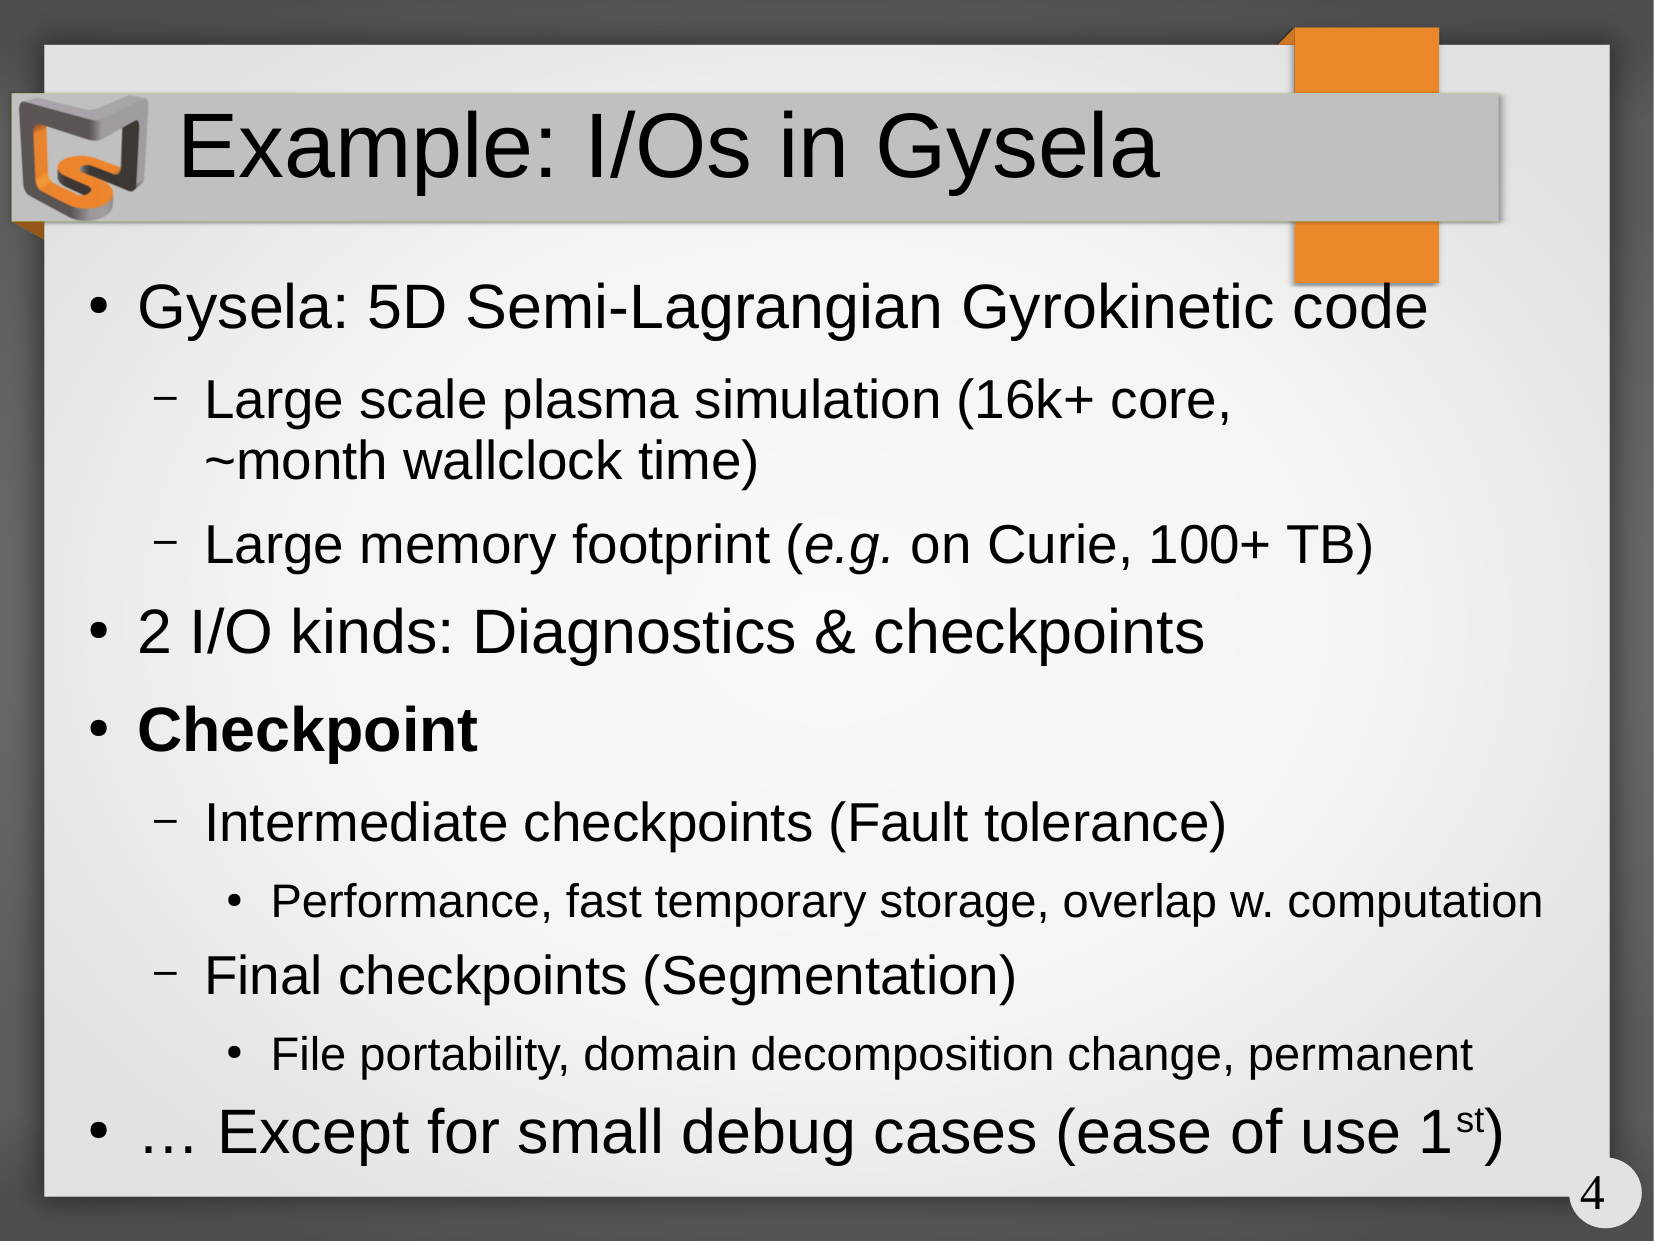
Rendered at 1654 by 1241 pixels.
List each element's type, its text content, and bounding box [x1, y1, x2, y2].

picture [0, 0, 1654, 1241]
title Example: I/Os in Gysela [177, 94, 1477, 213]
list Gysela: 5D Semi-Lagrangian Gyrokinetic code Large scale plasma simulation (16k+ core, ~month wallclock time) Large memory footprint (e.g. on Curie, 100+ TB) 2 I/O kinds: Diagnostics & checkpoints Checkpoint Intermediate checkpoints (Fault tolerance) Performance, fast temporary storage, overlap w. computation Final checkpoints (Segmentation) File portability, domain decomposition change, permanent … Except for small debug cases (ease of use 1st) [70, 271, 1595, 1182]
